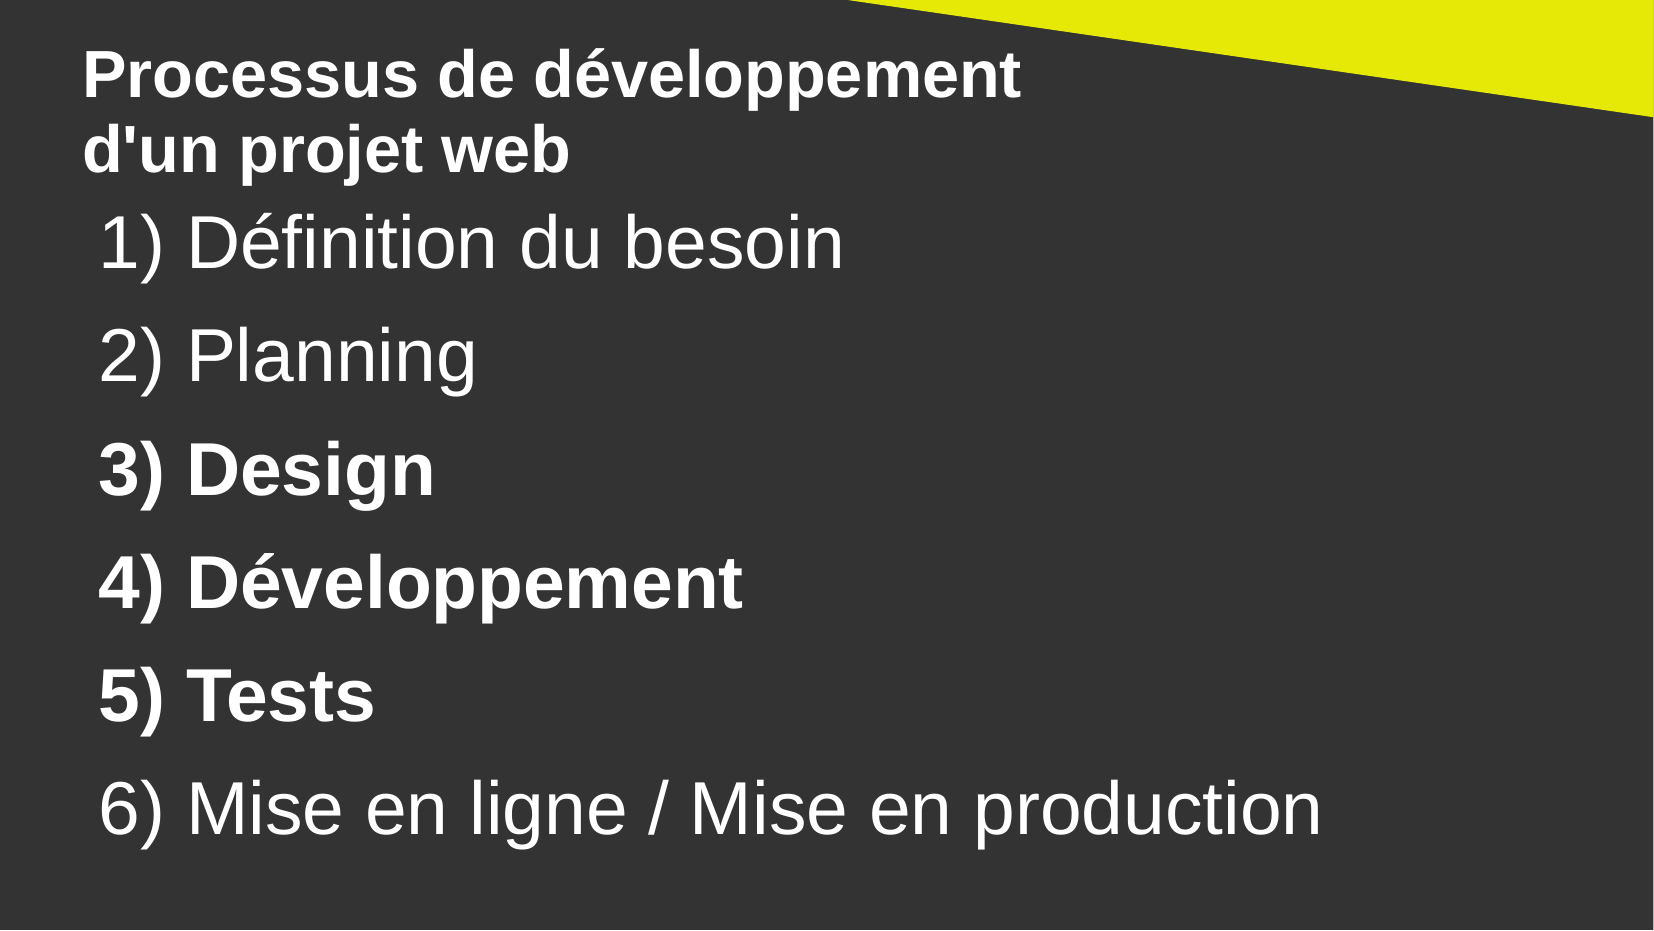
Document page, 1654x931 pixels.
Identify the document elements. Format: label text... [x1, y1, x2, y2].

text_box [847, 0, 1654, 118]
list Définition du besoin Planning Design Développement Tests Mise en ligne / Mise en production [80, 200, 1620, 869]
title Processus de développement d'un projet web [82, 37, 1571, 187]
